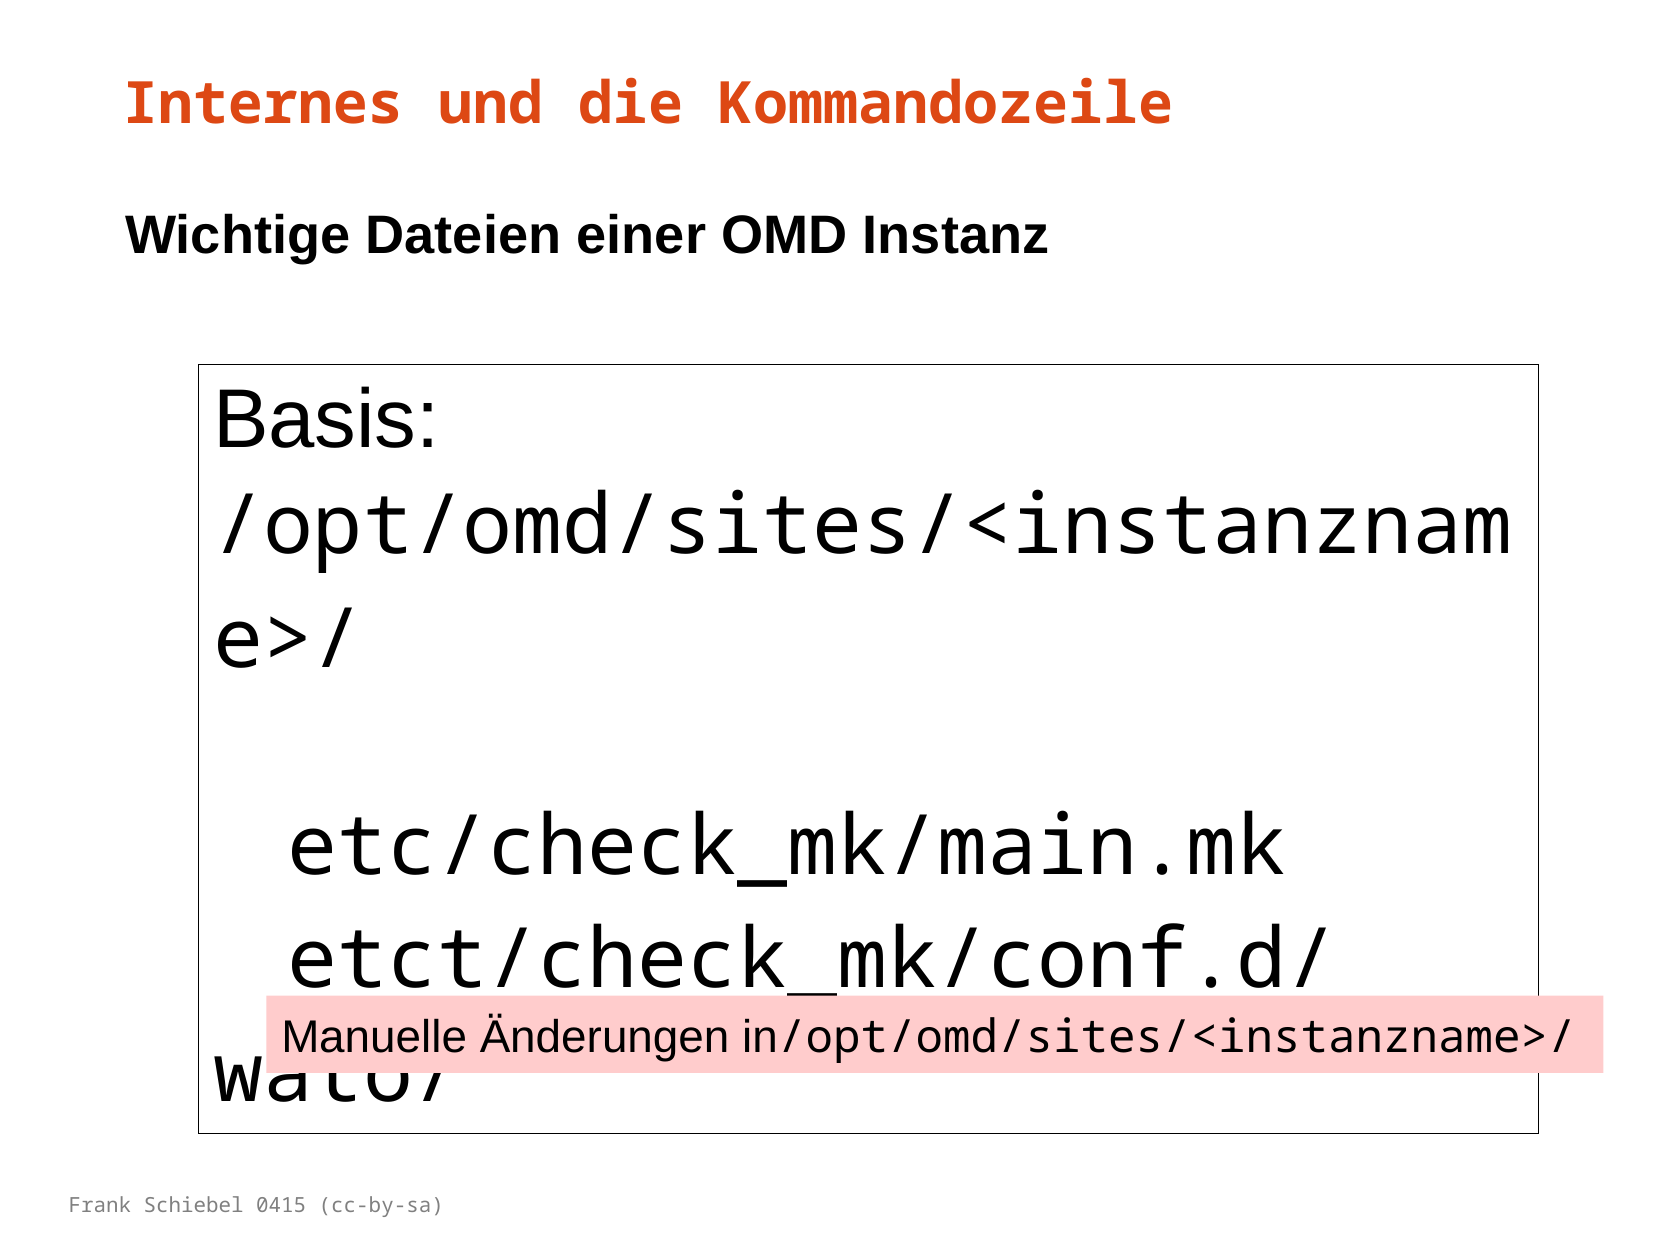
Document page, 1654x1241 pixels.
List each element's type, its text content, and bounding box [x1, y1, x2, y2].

text_box Manuelle Änderungen in/opt/omd/sites/<instanzname>/ [266, 995, 1473, 1062]
text_box Basis: /opt/omd/sites/<instanzname>/ etc/check_mk/main.mk etct/check_mk/conf.d/wato/ [198, 364, 1539, 888]
text_box Internes und die Kommandozeile [108, 54, 1635, 129]
text_box Wichtige Dateien einer OMD Instanz [110, 197, 1066, 274]
